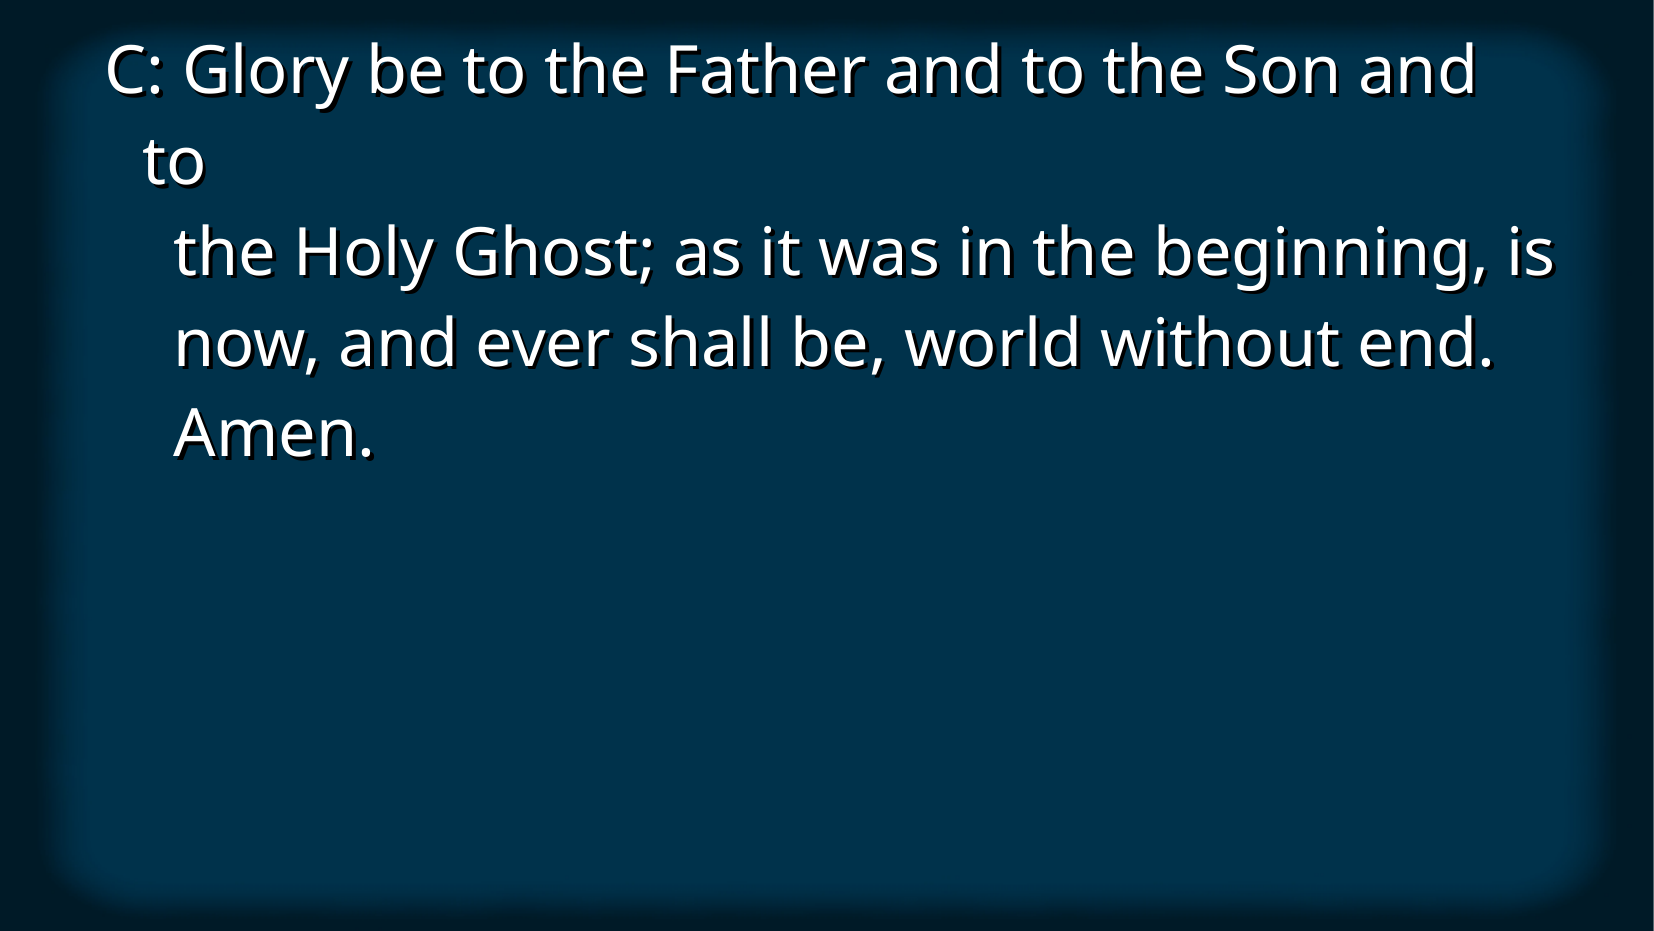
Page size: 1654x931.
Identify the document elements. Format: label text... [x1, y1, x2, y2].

text_box C: Glory be to the Father and to the Son and to the Holy Ghost; as it was in the beginning, is now, and ever shall be, world without end. Amen. [90, 15, 1576, 385]
picture [0, 0, 1654, 931]
